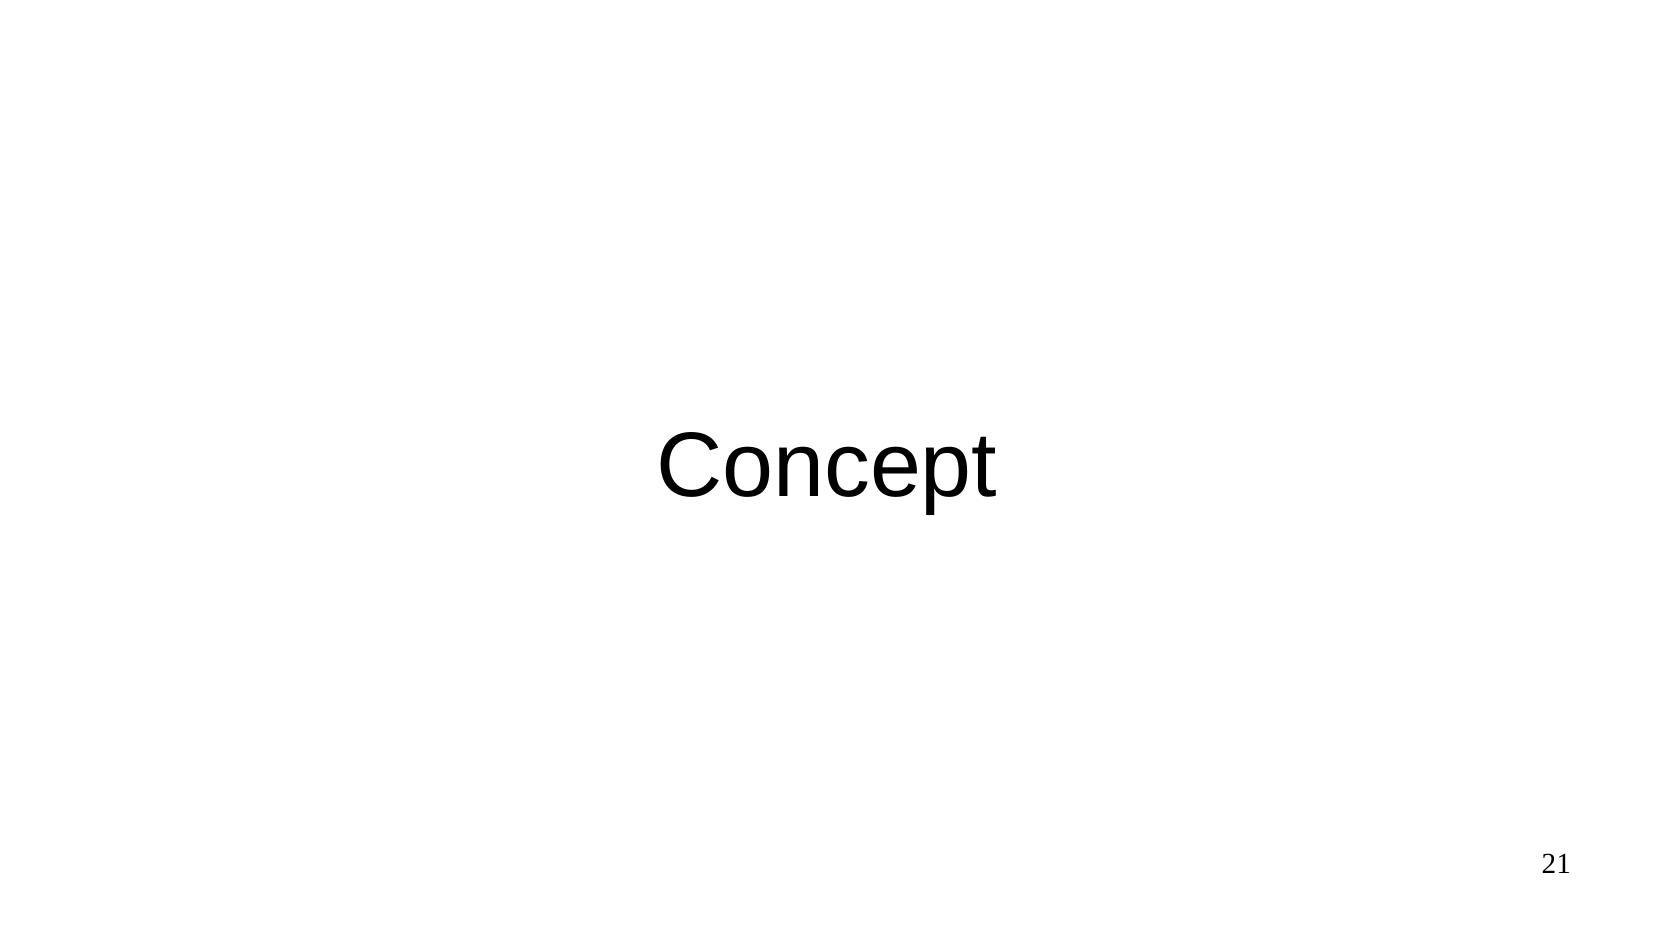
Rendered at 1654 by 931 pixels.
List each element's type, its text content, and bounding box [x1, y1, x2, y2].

title Concept [82, 387, 1571, 543]
